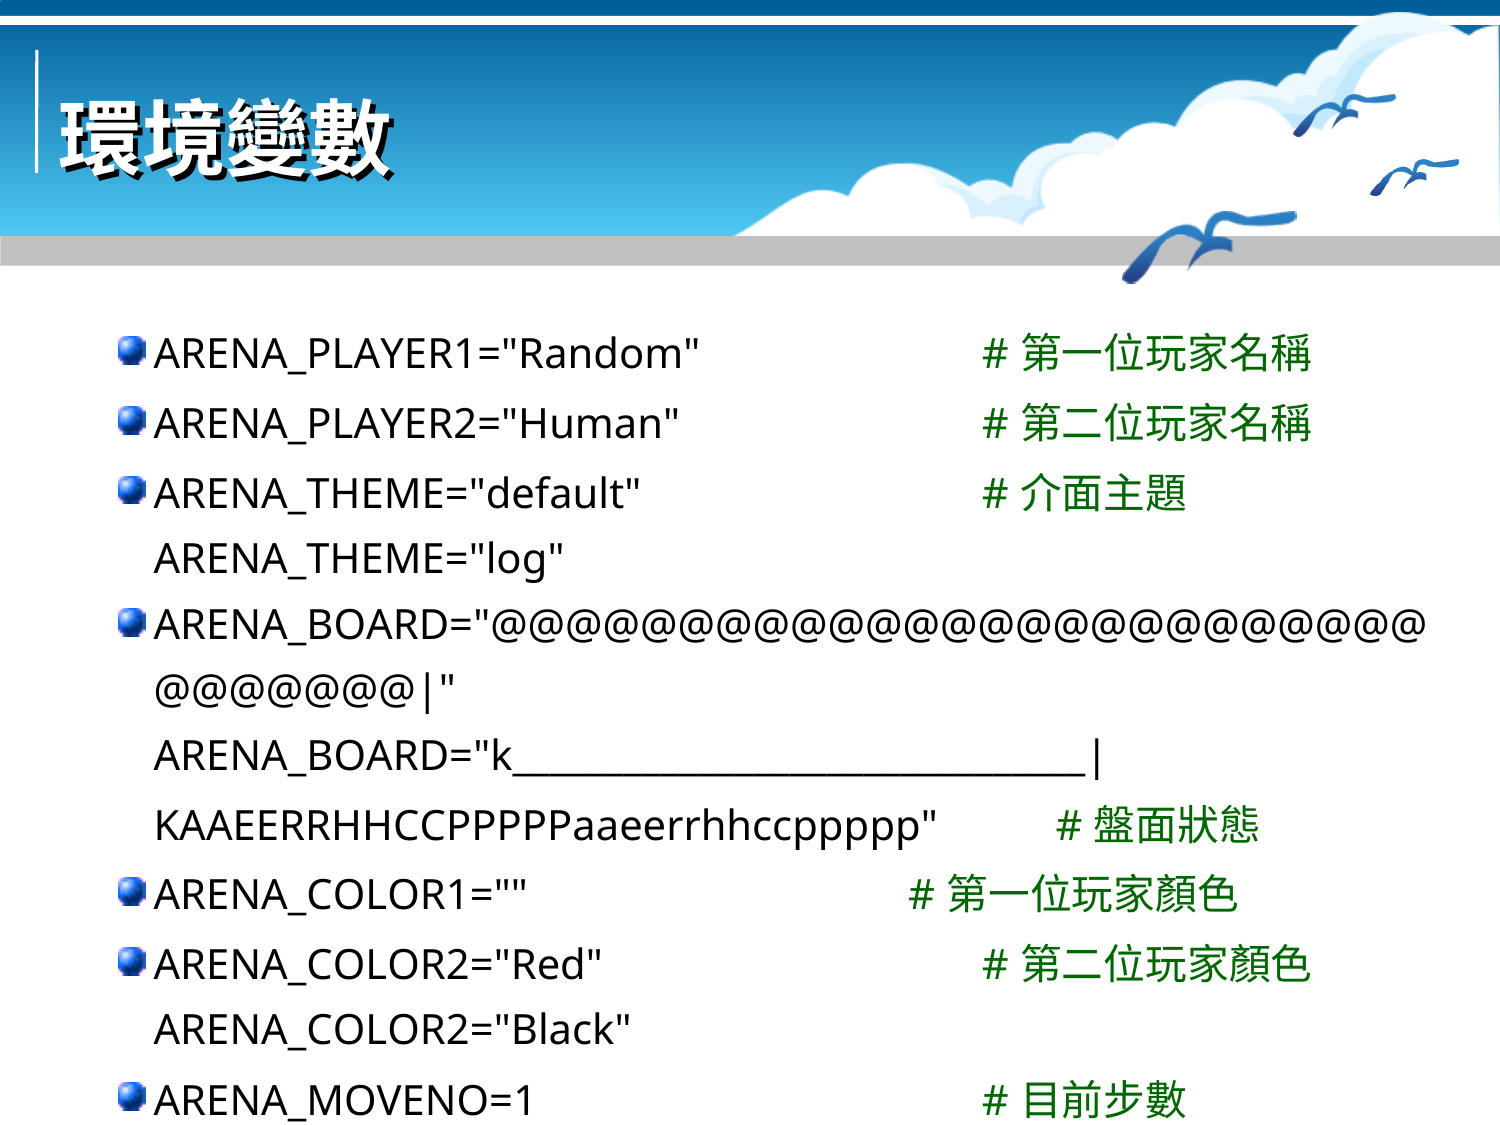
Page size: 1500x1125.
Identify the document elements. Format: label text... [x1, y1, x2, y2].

picture [730, 12, 1500, 284]
picture [118, 1087, 146, 1111]
title 環境變數 [59, 86, 1465, 186]
list ARENA_PLAYER1="Random" #第一位玩家名稱 ARENA_PLAYER2="Human" #第二位玩家名稱 ARENA_THEME="default" #介面主題 ARENA_THEME="log" ARENA_BOARD="@@@@@@@@@@@@@@@@@@@@@@@@@@@@@@@@|" ARENA_BOARD="k_______________________________|KAAEERRHHCCPPPPPaaeerrhhccppppp" #盤面狀態 ARENA_COLOR1="" #第一位玩家顏色 ARENA_COLOR2="Red" #第二位玩家顏色 ARENA_COLOR2="Black" ARENA_MOVENO=1 #目前步數 ARENA_MOVENO=42 ARENA_MOVE="A1A1" #目前棋步 ARENA_MOVE="A1B1" ARENA_STATUS="ELIMINATION WINS !" #棋局狀態 ARENA_STATUS="STALEMATE WINS !" [118, 311, 1441, 1087]
